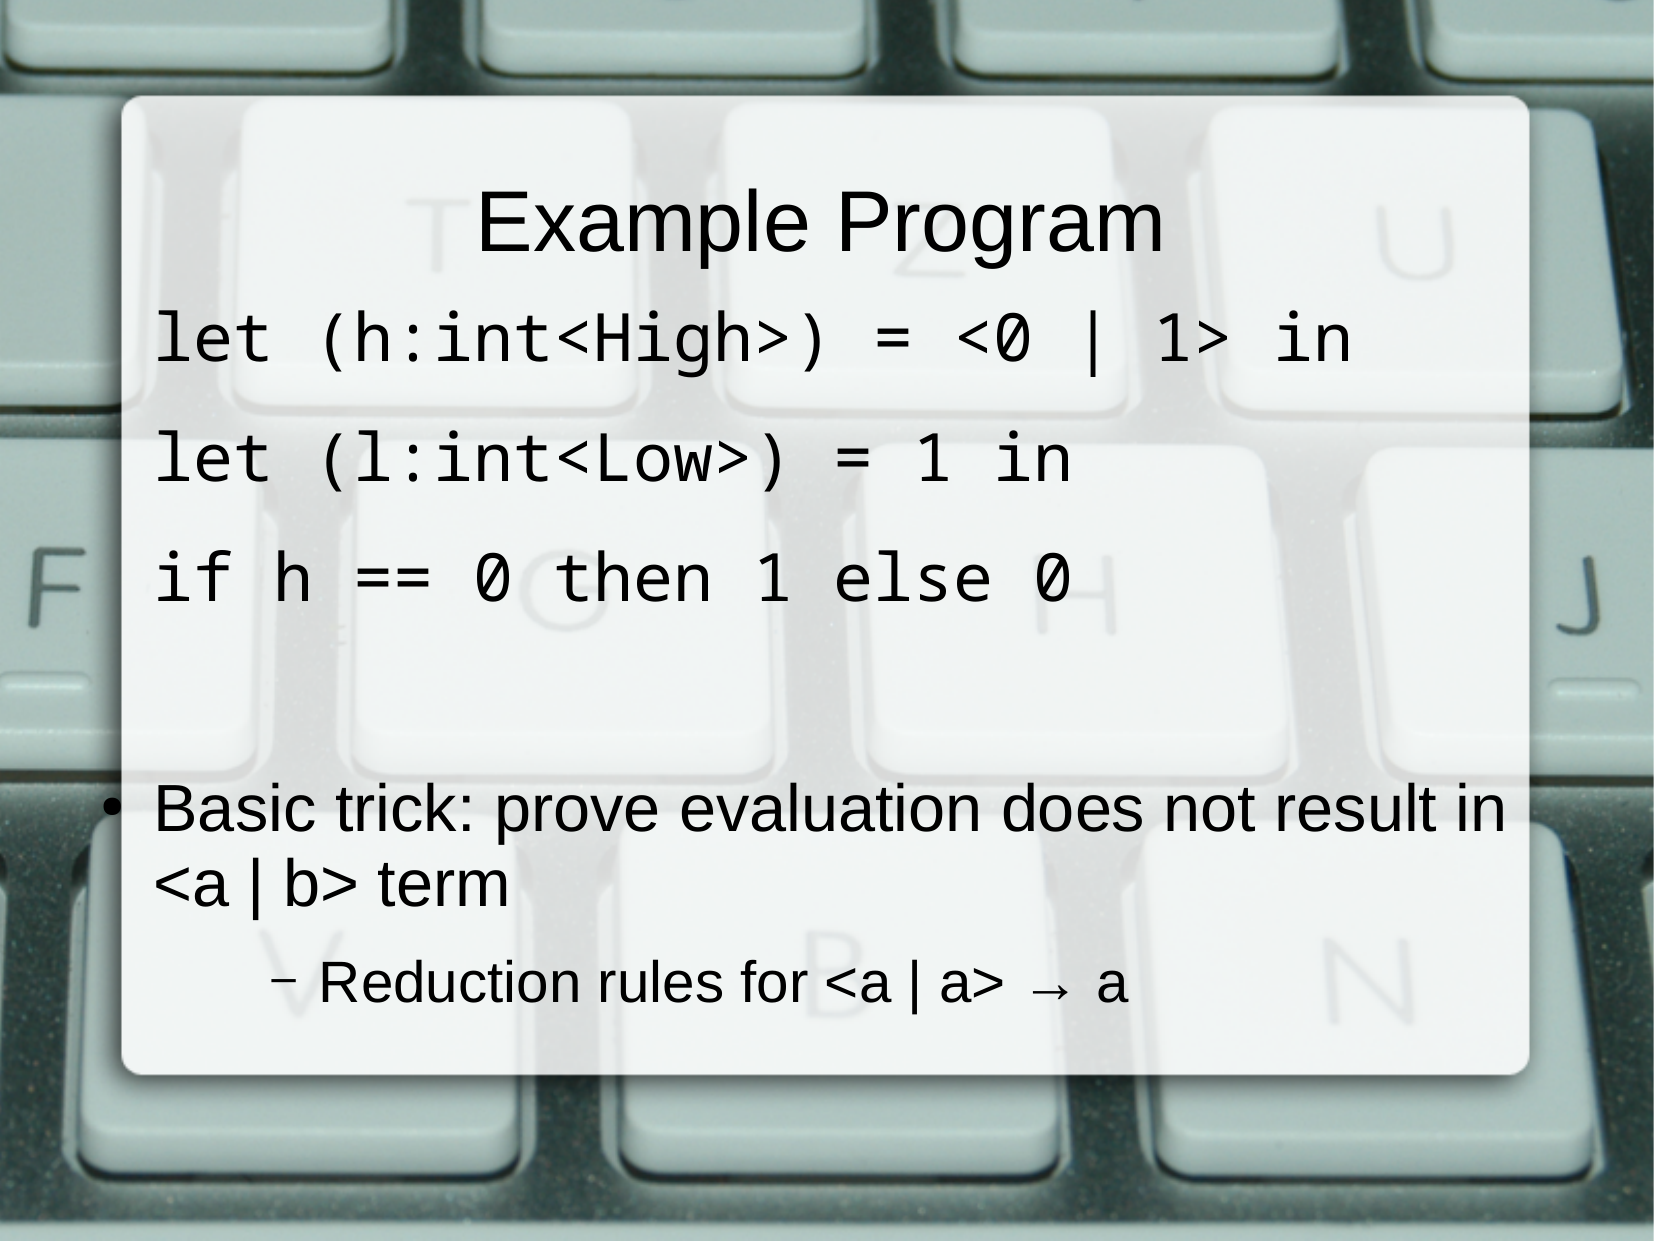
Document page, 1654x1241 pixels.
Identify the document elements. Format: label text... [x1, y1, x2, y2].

title Example Program [135, 117, 1506, 290]
list let (h:int<High>) = <0 | 1> in let (l:int<Low>) = 1 in if h == 0 then 1 else 0 Basic trick: prove evaluation does not result in <a | b> term Reduction rules for <a | a> → a [82, 290, 1538, 1010]
picture [0, 0, 1654, 1241]
